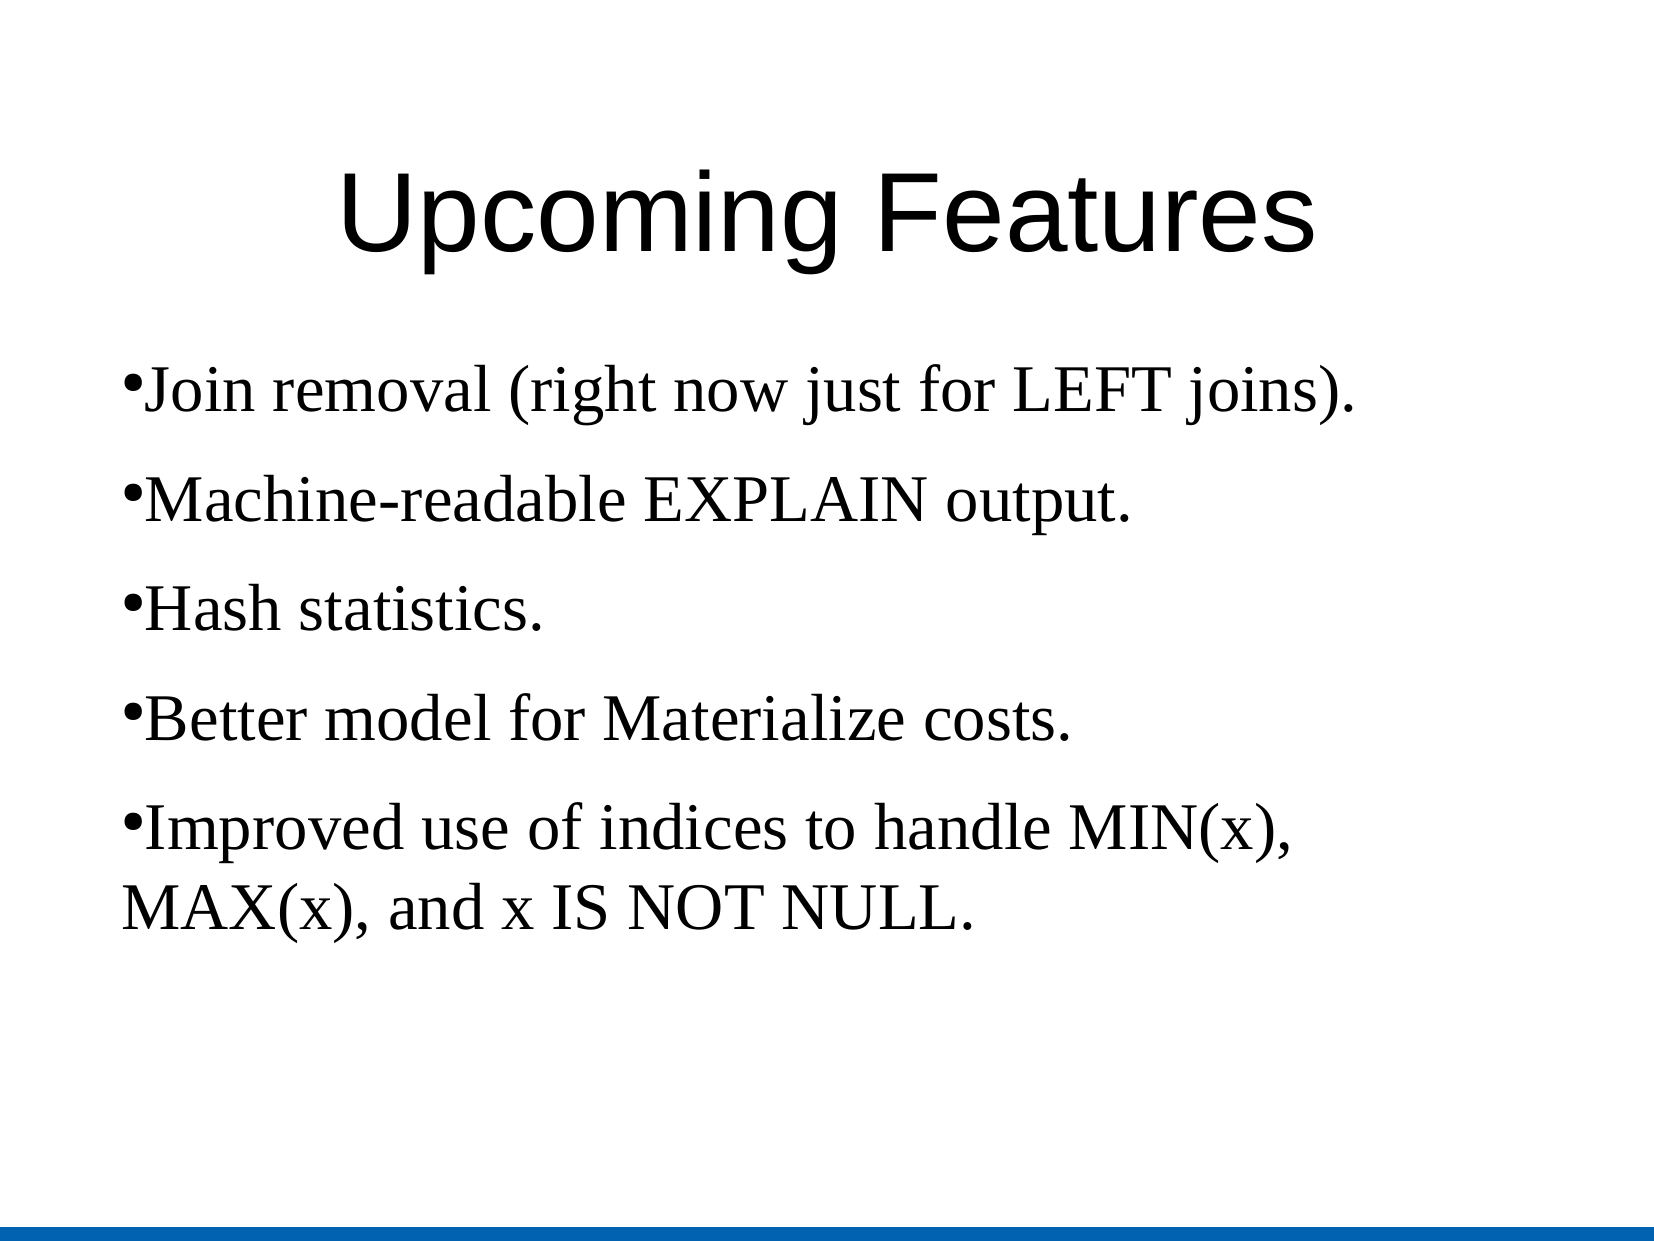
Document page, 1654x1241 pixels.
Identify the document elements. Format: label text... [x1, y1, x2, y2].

list Join removal (right now just for LEFT joins). Machine-readable EXPLAIN output. Hash statistics. Better model for Materialize costs. Improved use of indices to handle MIN(x), MAX(x), and x IS NOT NULL. [121, 344, 1533, 1127]
title Upcoming Features [121, 102, 1533, 311]
